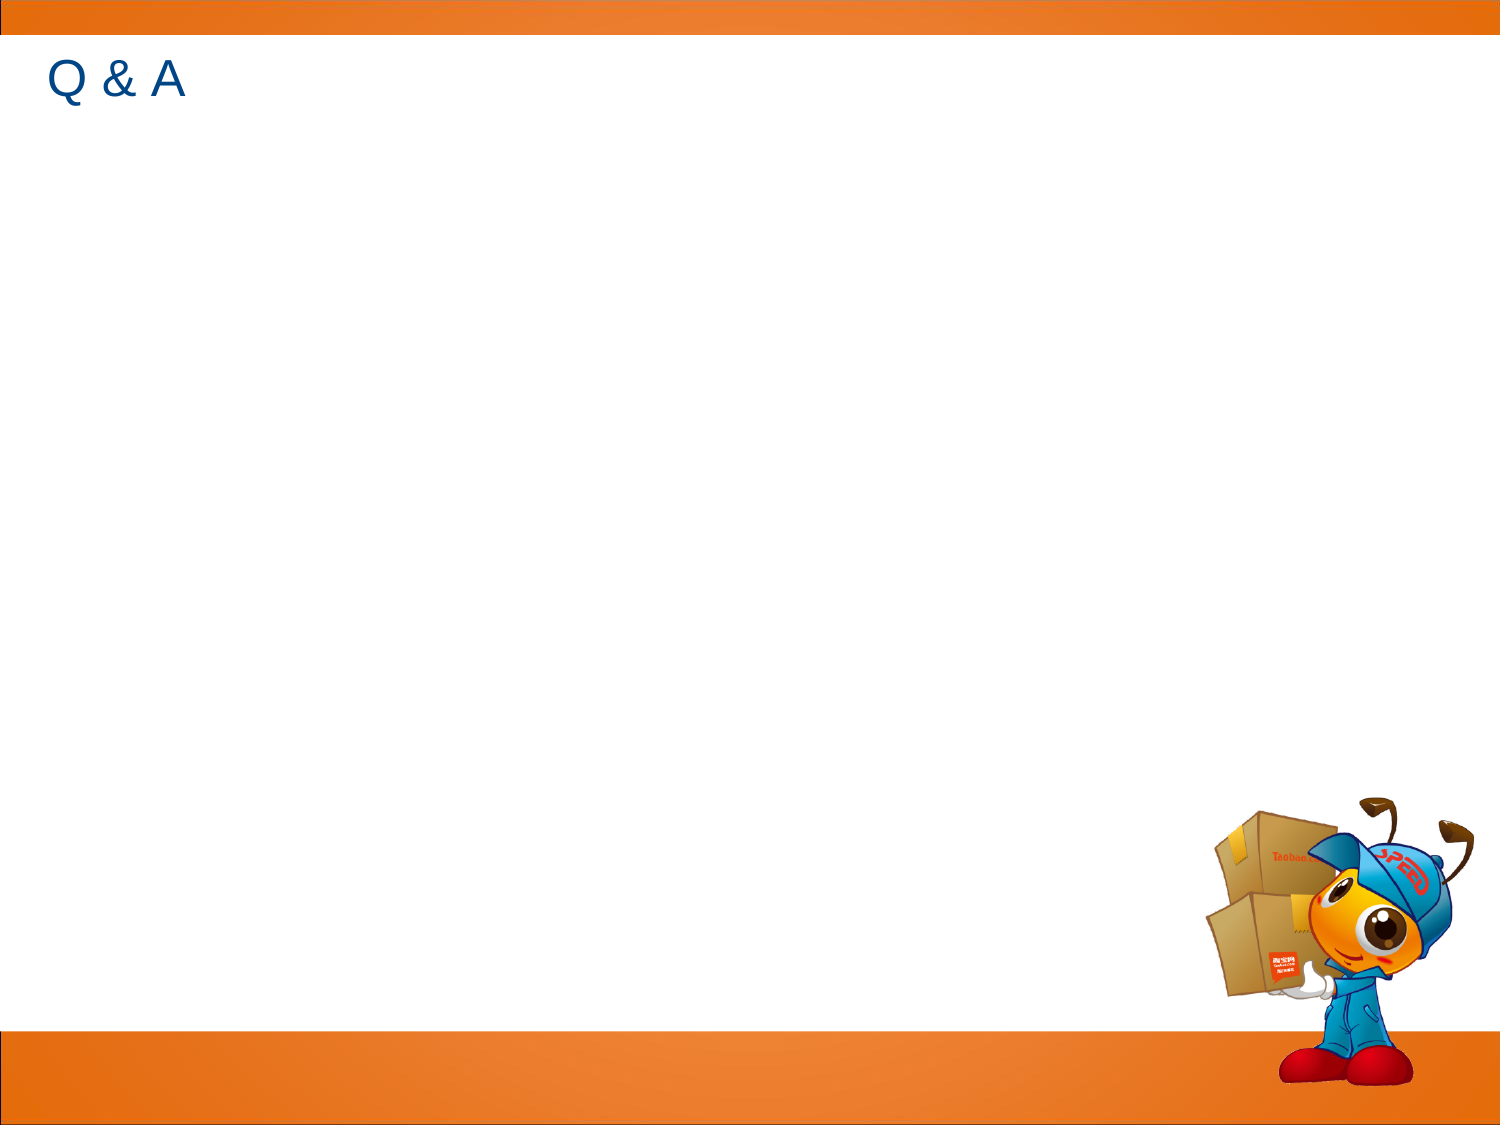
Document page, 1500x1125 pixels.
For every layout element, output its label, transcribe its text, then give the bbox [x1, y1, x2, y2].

picture [0, 0, 1500, 35]
text_box Q & A [32, 37, 201, 115]
picture [0, 785, 1500, 1125]
